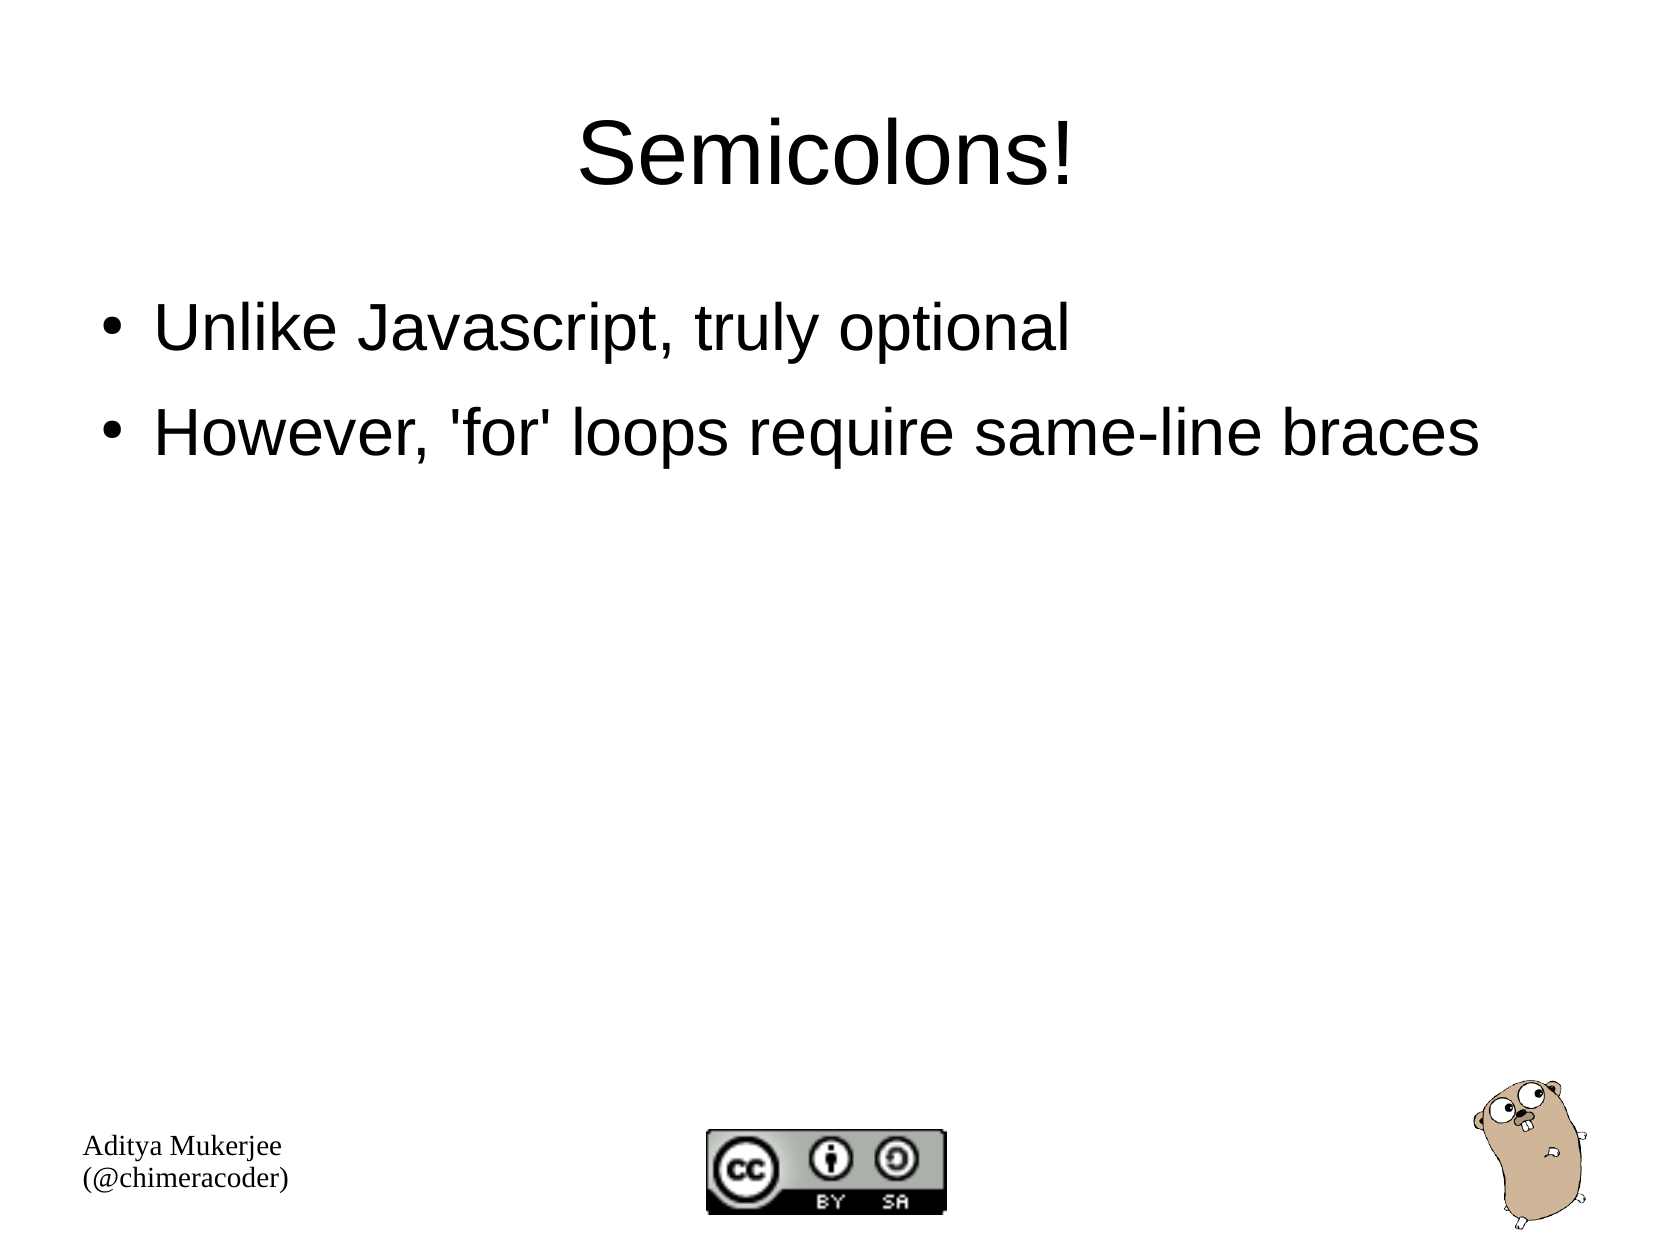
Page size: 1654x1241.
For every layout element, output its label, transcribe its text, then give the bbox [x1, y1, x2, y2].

list Unlike Javascript, truly optional However, 'for' loops require same-line braces [82, 290, 1538, 1010]
title Semicolons! [82, 49, 1571, 257]
picture [706, 1129, 947, 1215]
picture [1455, 1079, 1606, 1230]
